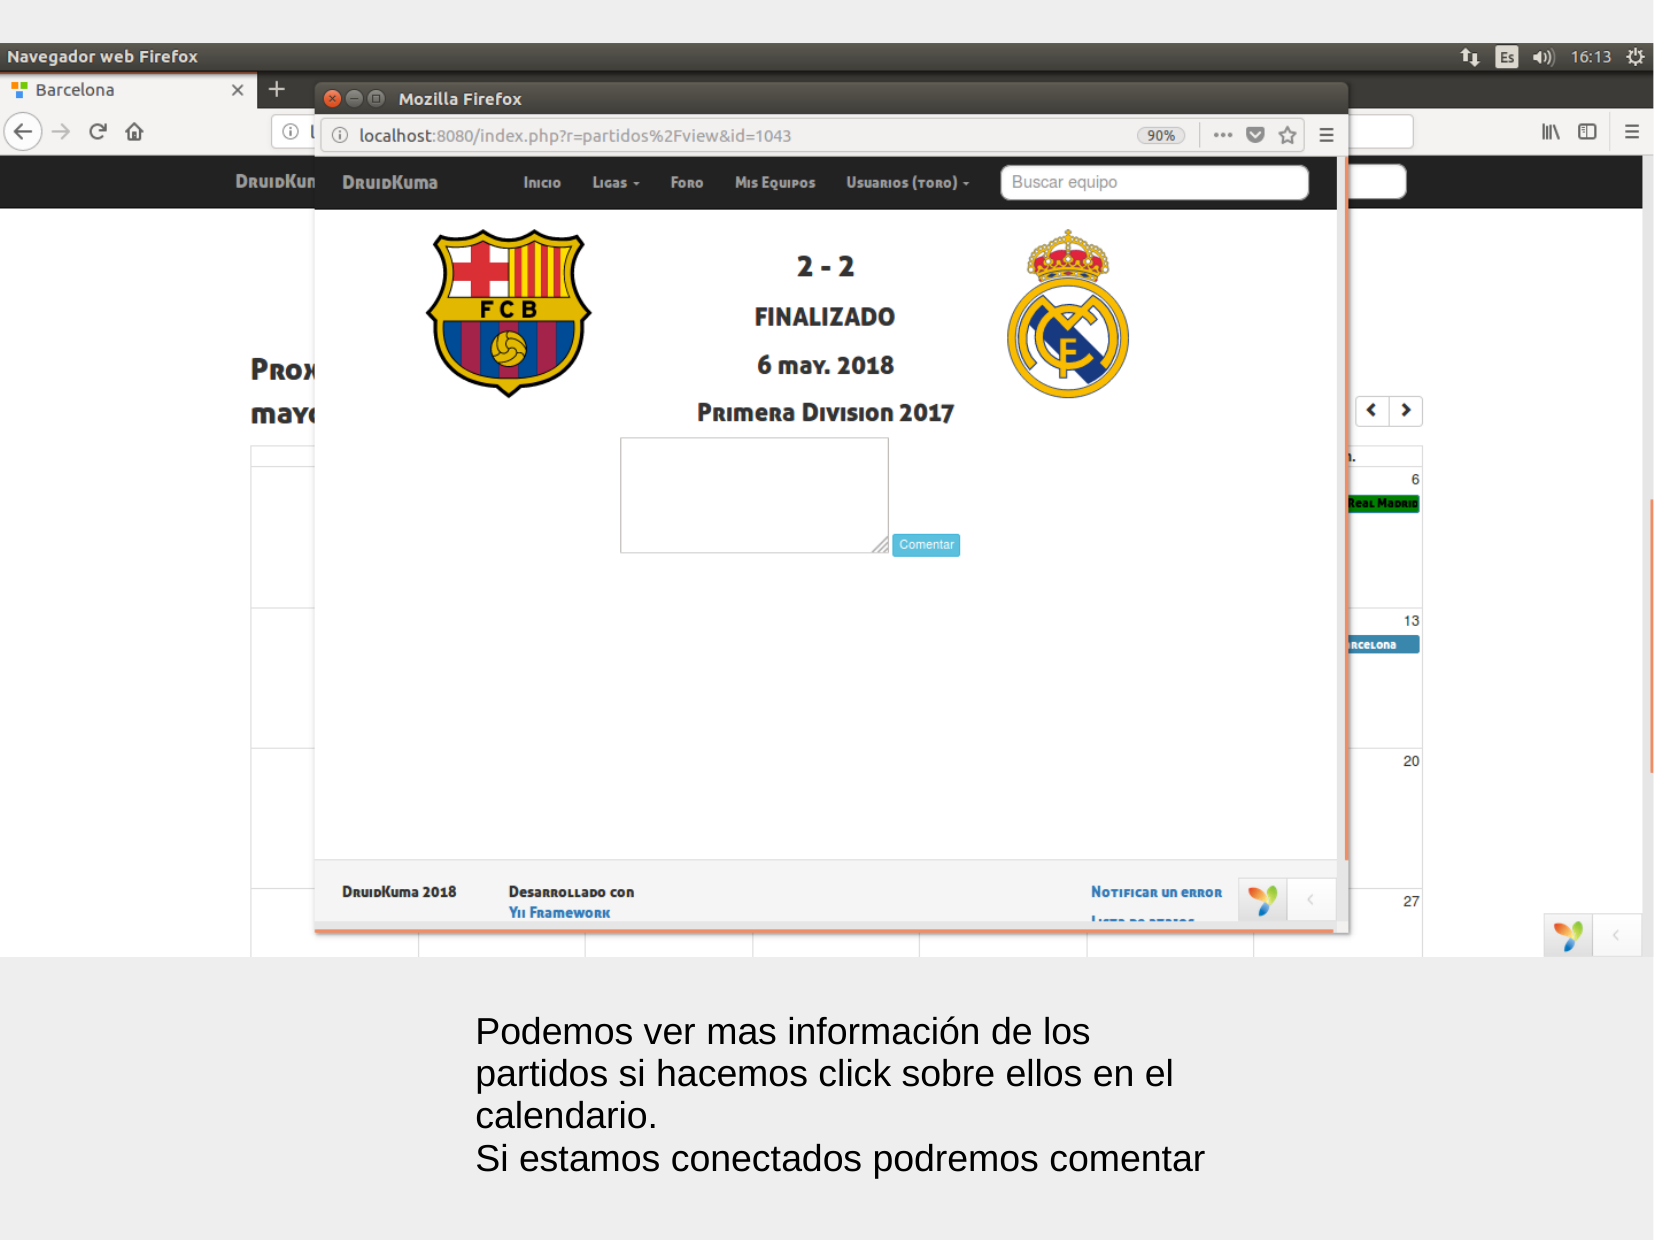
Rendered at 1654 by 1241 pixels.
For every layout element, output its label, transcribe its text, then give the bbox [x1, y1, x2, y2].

picture [0, 43, 1654, 957]
text_box Podemos ver mas información de los partidos si hacemos click sobre ellos en el calendario. Si estamos conectados podremos comentar [460, 1003, 1241, 1229]
